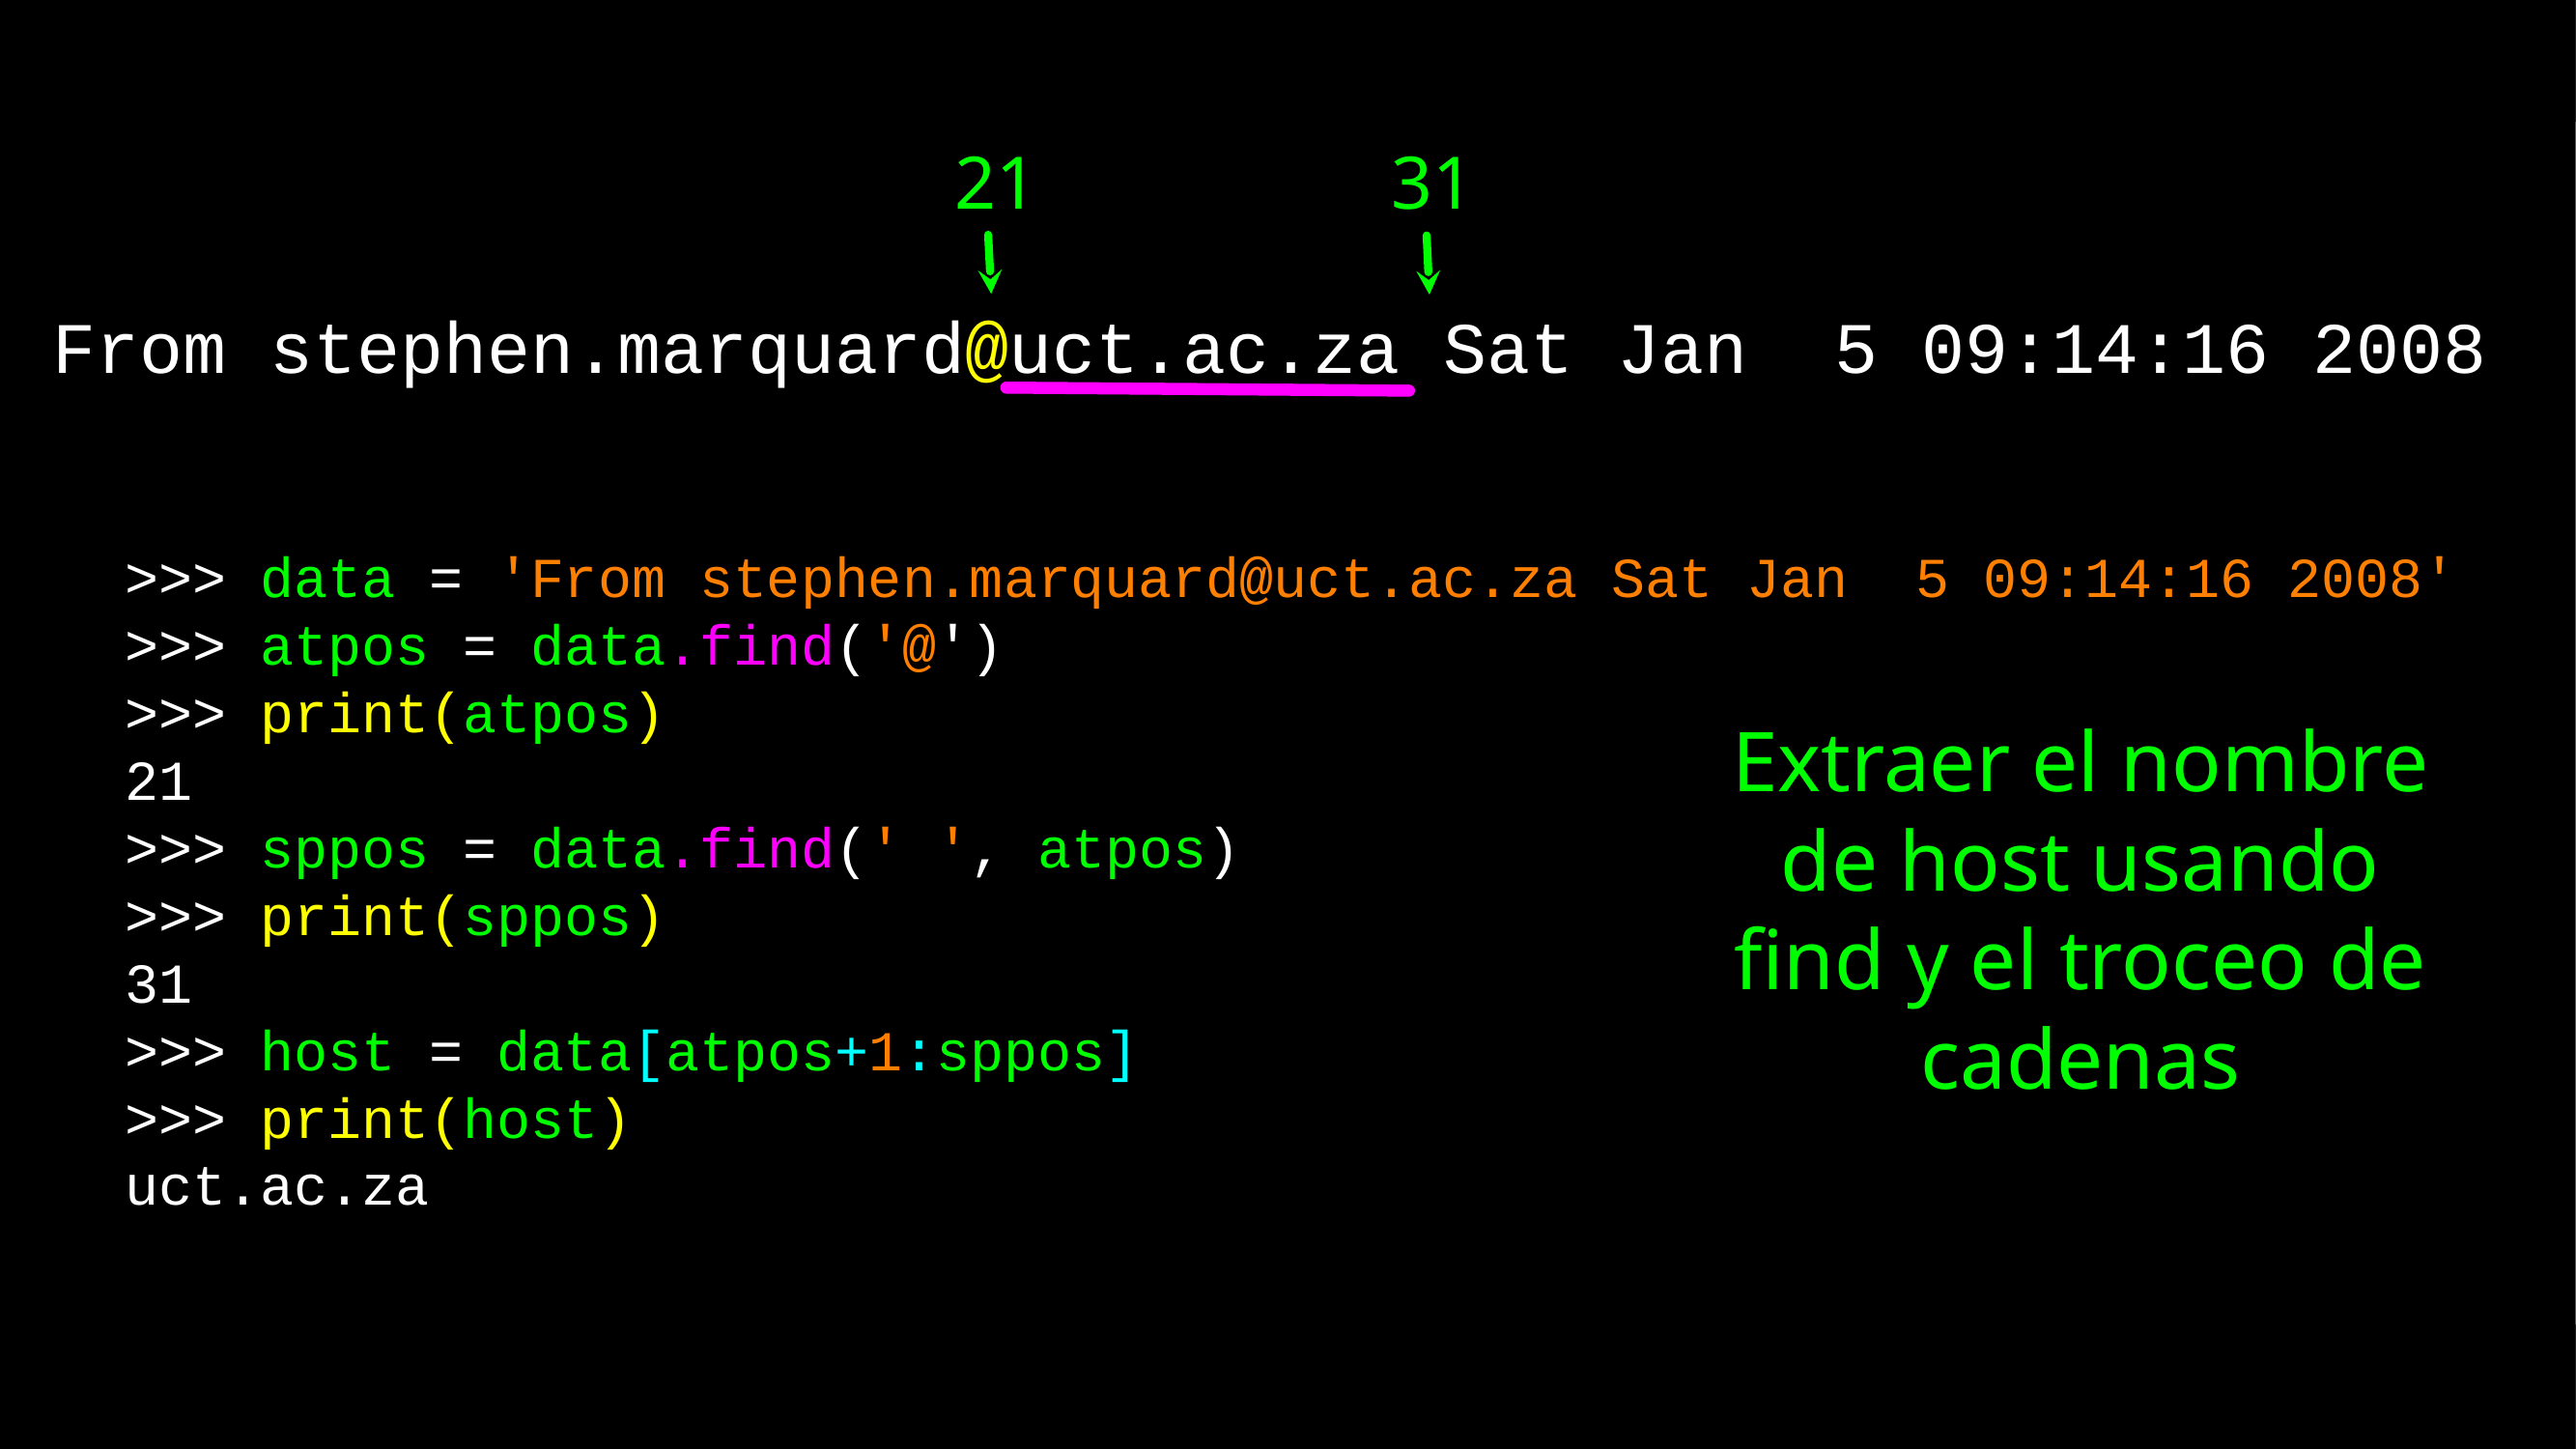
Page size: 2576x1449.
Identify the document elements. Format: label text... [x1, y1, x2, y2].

text_box >>> data = 'From stephen.marquard@uct.ac.za Sat Jan 5 09:14:16 2008' >>> atpos = data.find('@') >>> print(atpos) 21 >>> sppos = data.find(' ', atpos) >>> print(sppos) 31 >>> host = data[atpos+1:sppos] >>> print(host) uct.ac.za [125, 499, 2531, 1259]
text_box Extraer el nombre de host usando find y el troceo de cadenas [1727, 757, 2434, 1058]
text_box From stephen.marquard@uct.ac.za Sat Jan 5 09:14:16 2008 [52, 291, 2522, 398]
text_box 21 [943, 130, 1050, 230]
text_box 31 [1382, 130, 1484, 230]
